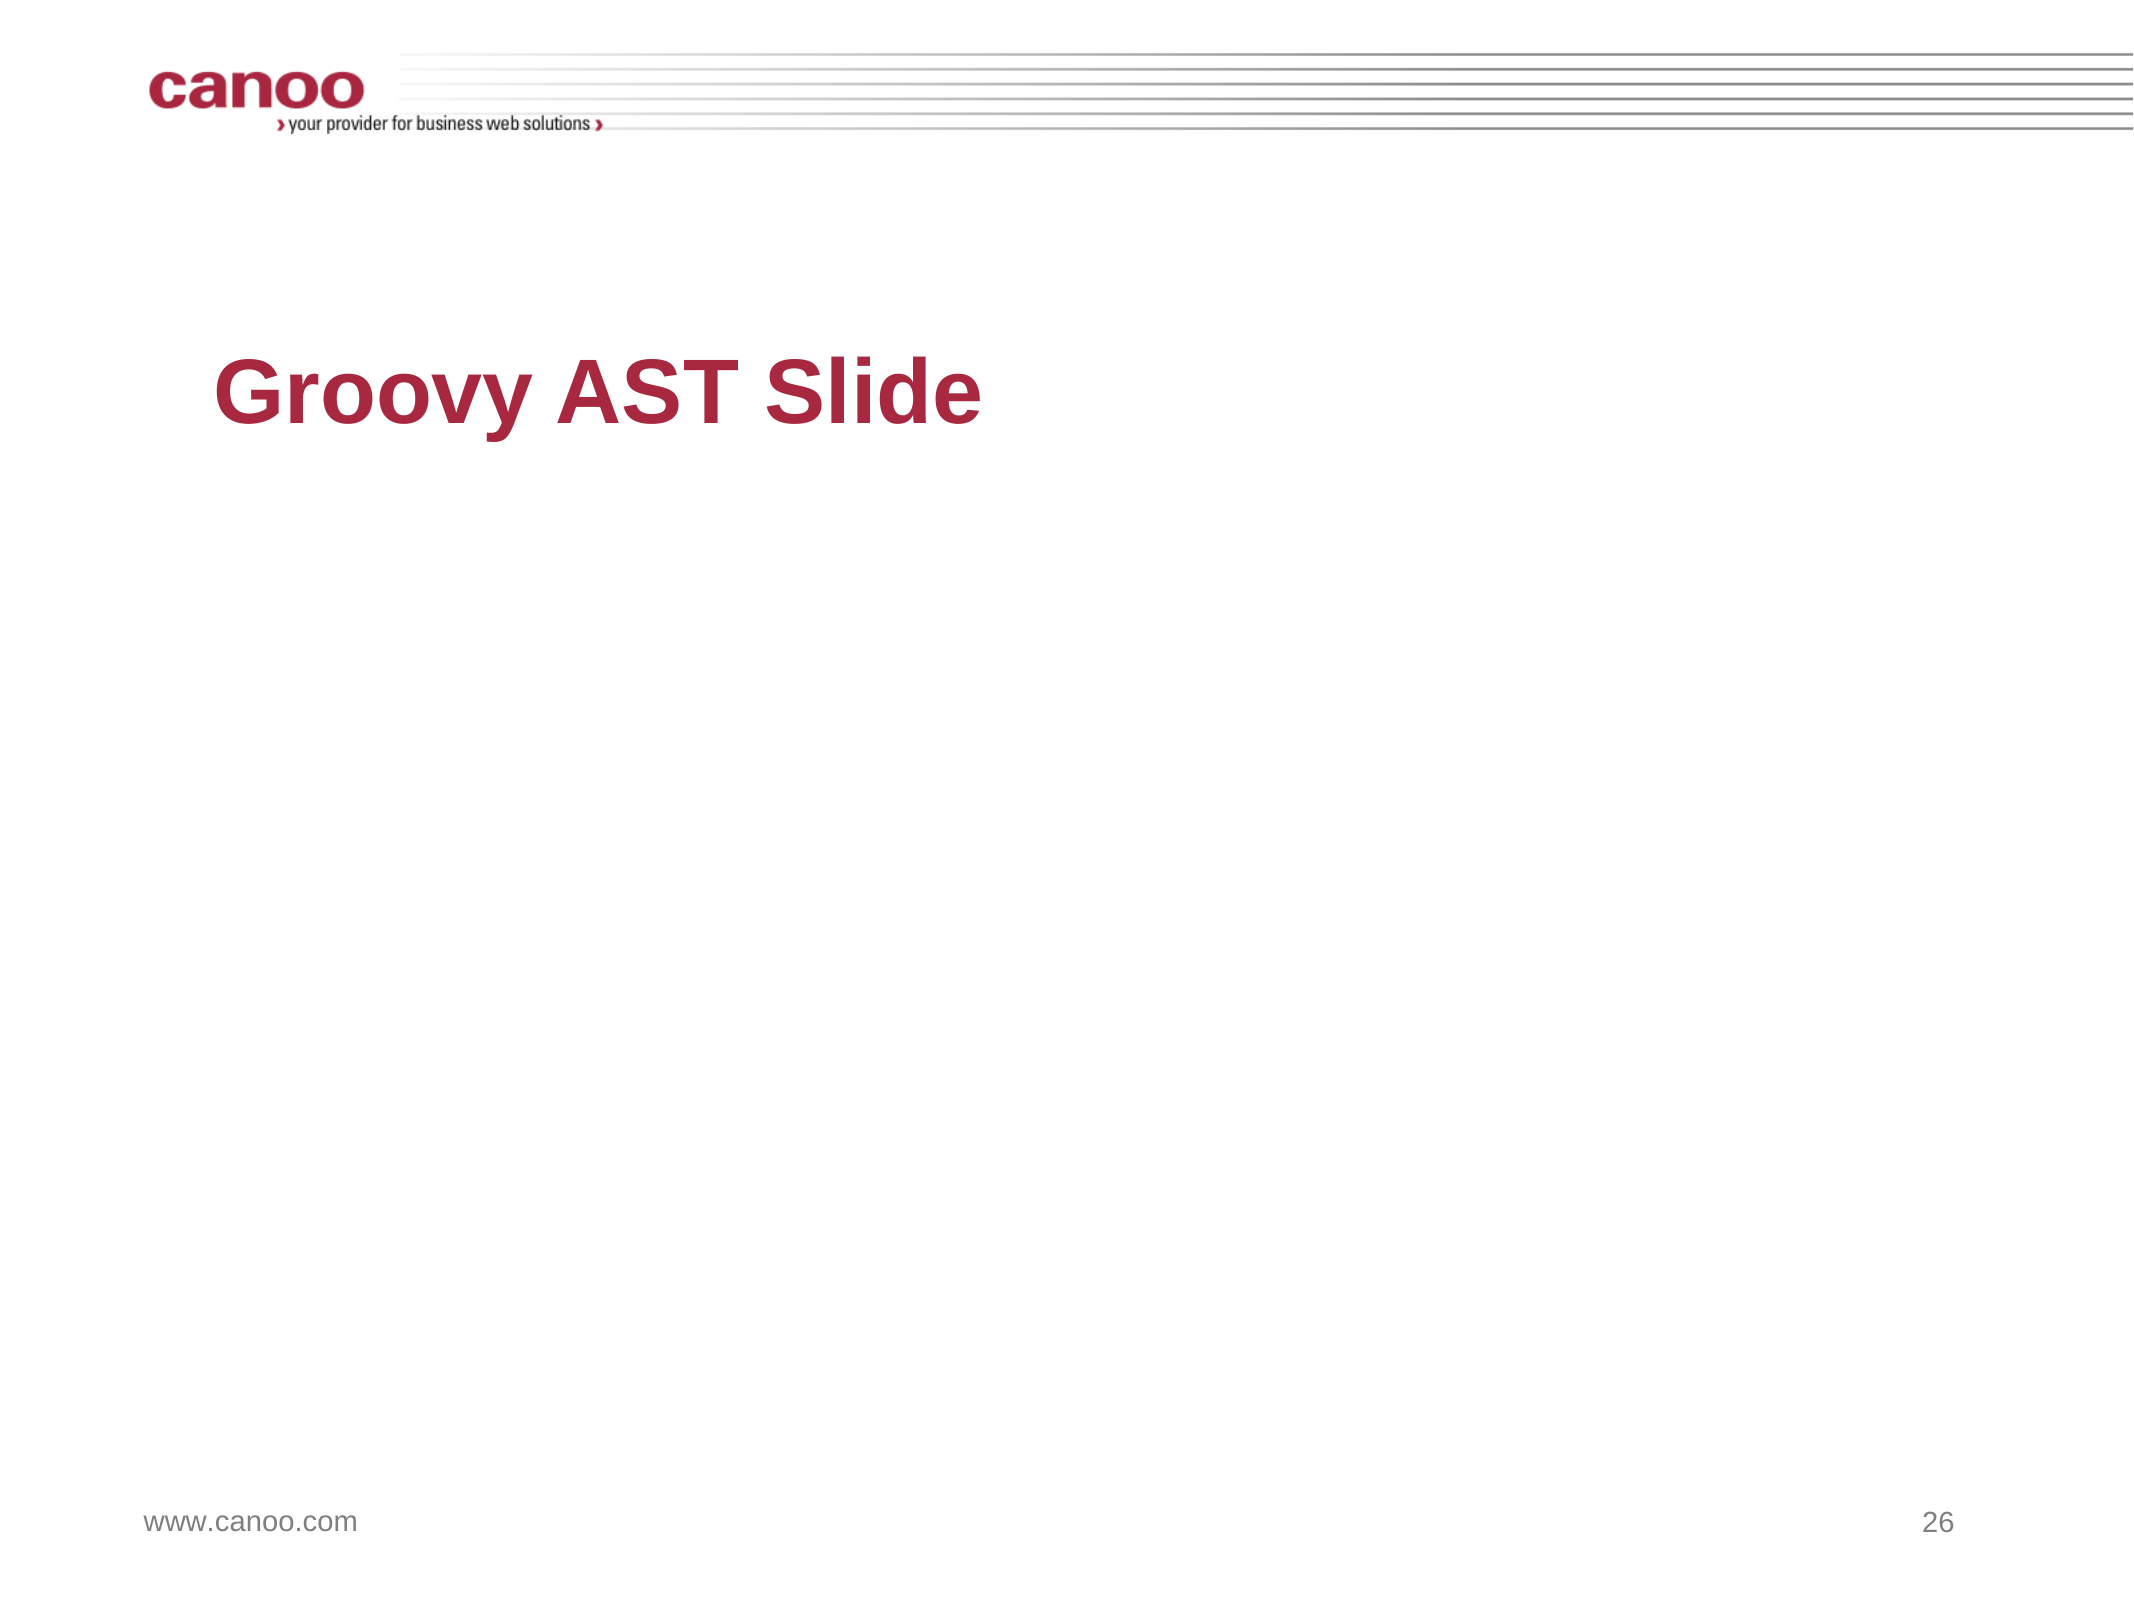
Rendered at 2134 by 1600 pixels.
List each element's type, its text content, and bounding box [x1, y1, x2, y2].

text_box <number> [1912, 1495, 1965, 1546]
picture [0, 21, 2134, 188]
title Groovy AST Slide [204, 220, 2020, 451]
